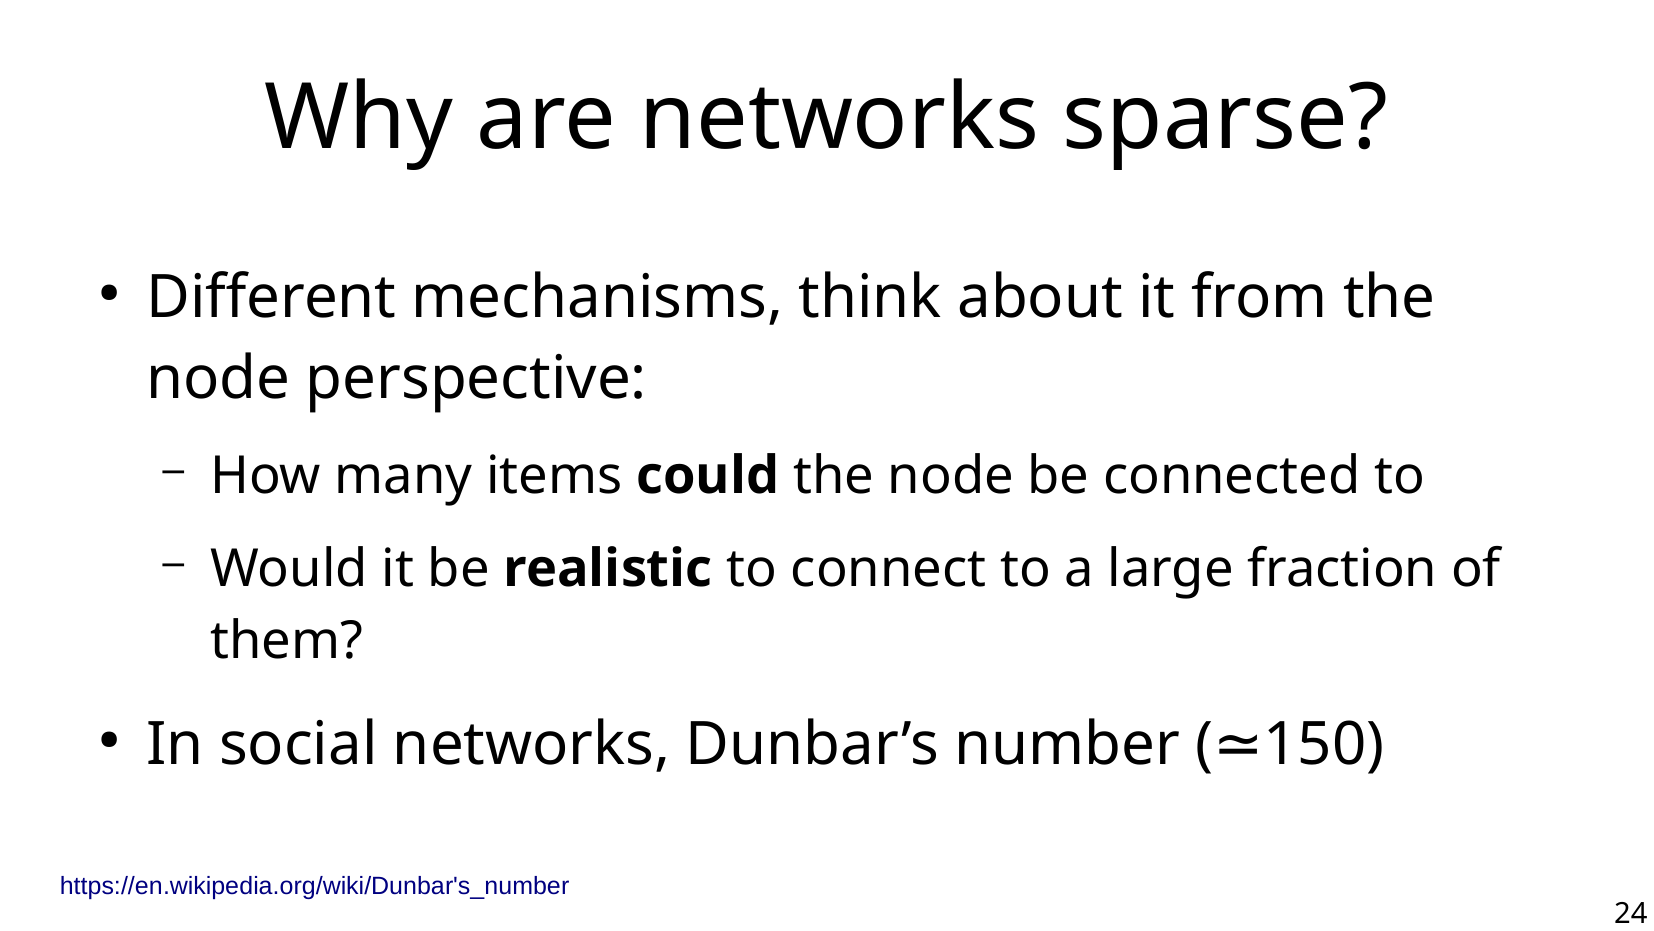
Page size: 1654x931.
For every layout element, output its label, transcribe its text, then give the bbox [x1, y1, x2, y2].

title Why are networks sparse? [82, 1, 1571, 226]
list Different mechanisms, think about it from the node perspective: How many items could the node be connected to Would it be realistic to connect to a large fraction of them? In social networks, Dunbar’s number (≃150) [82, 253, 1571, 793]
text_box https://en.wikipedia.org/wiki/Dunbar's_number [45, 864, 837, 916]
